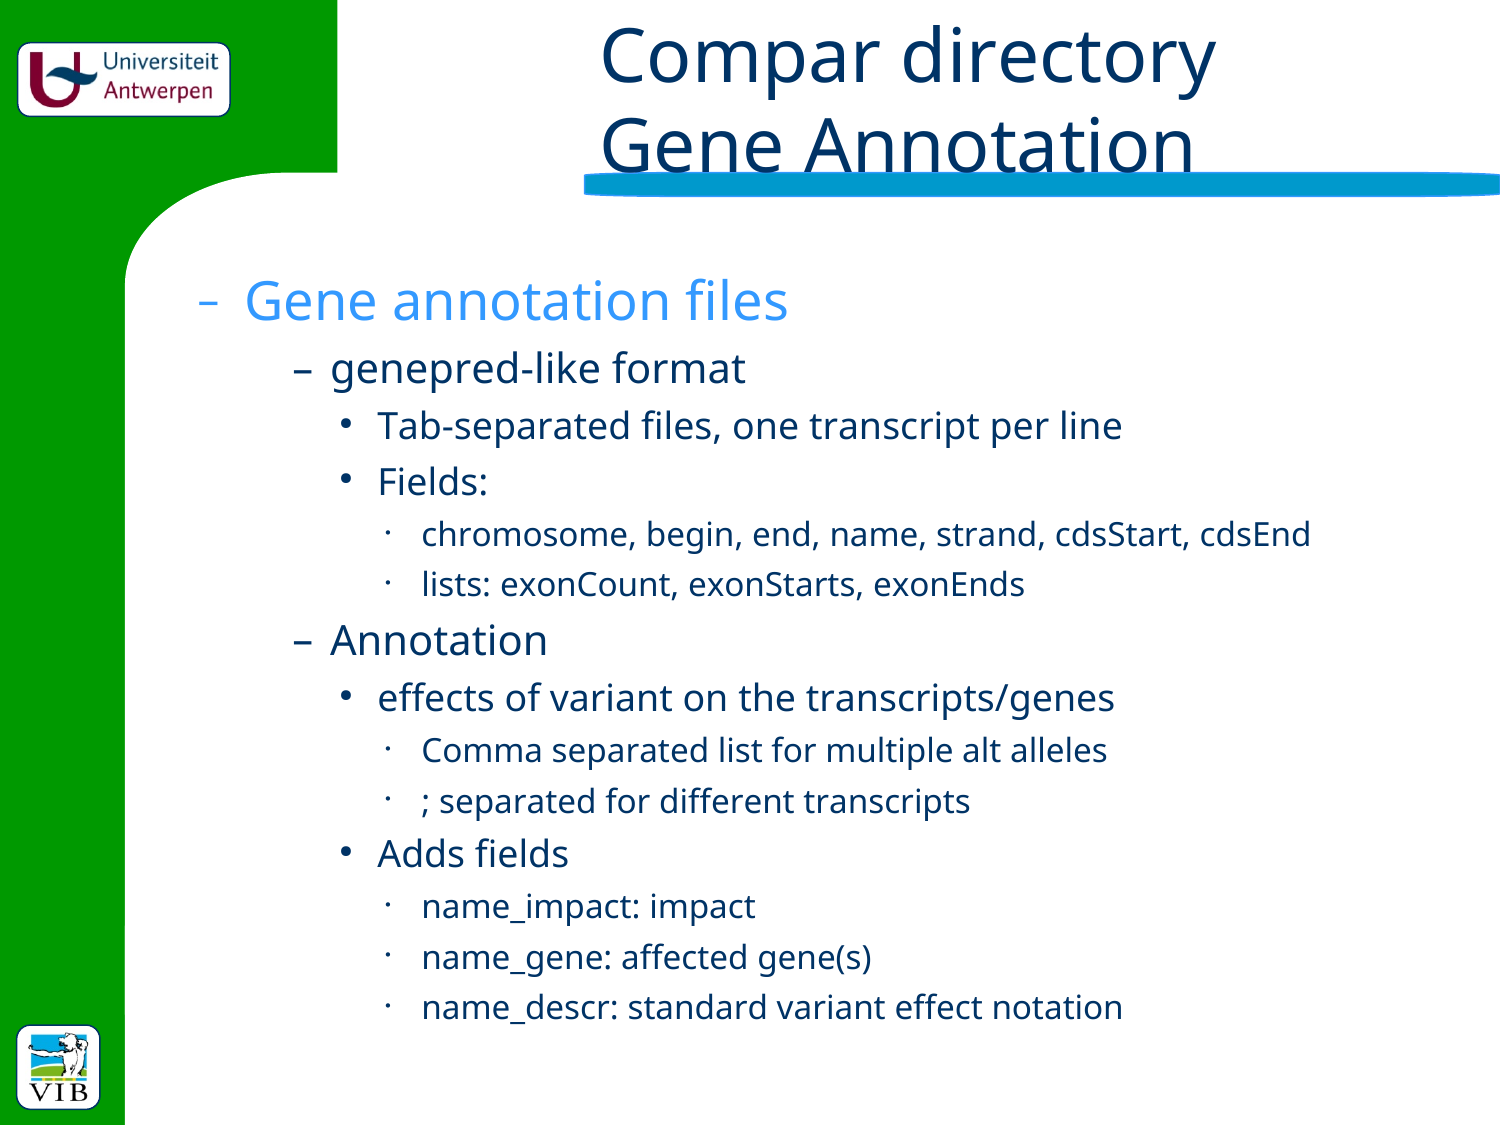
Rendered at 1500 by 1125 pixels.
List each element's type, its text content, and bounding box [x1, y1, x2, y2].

list Gene annotation files genepred-like format Tab-separated files, one transcript per line Fields: chromosome, begin, end, name, strand, cdsStart, cdsEnd lists: exonCount, exonStarts, exonEnds Annotation effects of variant on the transcripts/genes Comma separated list for multiple alt alleles ; separated for different transcripts Adds fields name_impact: impact name_gene: affected gene(s) name_descr: standard variant effect notation [159, 258, 1465, 1085]
picture [25, 1029, 91, 1107]
picture [25, 47, 223, 112]
title Compar directory Gene Annotation [584, 0, 1500, 195]
